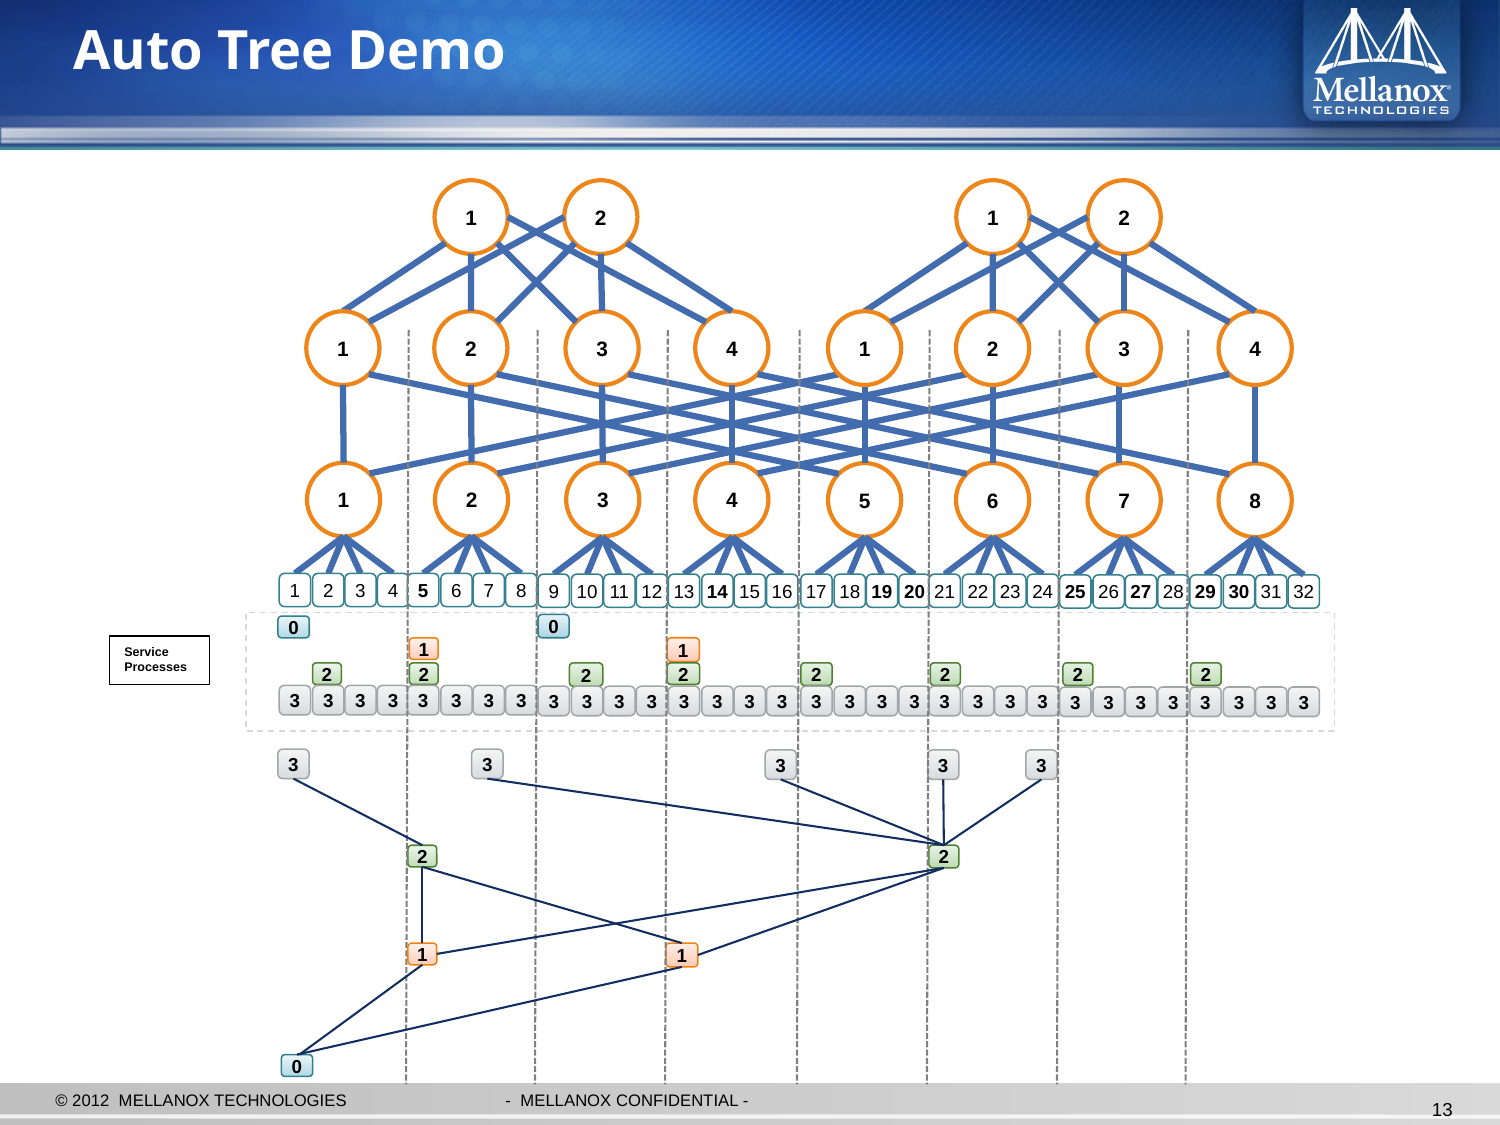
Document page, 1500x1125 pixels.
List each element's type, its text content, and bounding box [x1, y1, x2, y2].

text_box Service Processes [109, 636, 209, 685]
text_box 3 [566, 462, 640, 537]
text_box 10 [571, 574, 603, 608]
text_box 3 [766, 686, 798, 716]
text_box 3 [1288, 686, 1320, 717]
text_box 2 [928, 845, 959, 868]
text_box 3 [636, 686, 668, 716]
text_box 3 [1223, 686, 1255, 717]
text_box 3 [440, 685, 473, 715]
text_box 15 [733, 574, 766, 608]
text_box 29 [1189, 574, 1222, 609]
text_box 5 [828, 463, 902, 537]
text_box 23 [994, 574, 1027, 608]
text_box 17 [800, 574, 833, 608]
text_box 3 [668, 686, 700, 716]
text_box 28 [1157, 574, 1189, 609]
text_box 1 [828, 311, 902, 385]
text_box 27 [1125, 574, 1157, 609]
text_box 2 [667, 662, 700, 685]
text_box 8 [505, 573, 537, 607]
text_box 3 [765, 749, 797, 780]
text_box 25 [1059, 574, 1091, 609]
text_box 3 [312, 685, 344, 715]
text_box 7 [473, 573, 505, 607]
text_box 7 [1087, 463, 1161, 537]
text_box 20 [898, 574, 929, 608]
text_box 3 [279, 685, 311, 715]
text_box 2 [434, 462, 509, 536]
text_box 3 [733, 686, 766, 716]
text_box 6 [440, 573, 473, 607]
text_box 0 [277, 616, 310, 638]
text_box 2 [569, 662, 603, 687]
text_box 3 [994, 686, 1027, 716]
text_box 3 [277, 749, 310, 779]
text_box 22 [962, 574, 994, 608]
text_box 3 [1087, 311, 1161, 385]
text_box 3 [1125, 686, 1157, 717]
text_box 9 [538, 574, 570, 608]
text_box 3 [1025, 749, 1058, 780]
text_box 3 [1092, 686, 1125, 717]
text_box 2 [955, 311, 1030, 385]
text_box 2 [800, 662, 833, 686]
text_box 3 [1157, 686, 1190, 717]
text_box 1 [667, 637, 700, 662]
text_box 1 [956, 180, 1030, 254]
text_box 3 [471, 749, 504, 779]
text_box 0 [537, 614, 570, 638]
text_box 3 [473, 685, 505, 715]
picture [0, 0, 1500, 150]
text_box 21 [928, 574, 961, 608]
text_box 2 [1062, 662, 1093, 686]
text_box 3 [1059, 686, 1091, 717]
text_box 16 [766, 574, 798, 608]
text_box 3 [505, 685, 537, 715]
text_box 18 [834, 574, 866, 608]
text_box 14 [701, 574, 734, 608]
text_box 3 [834, 686, 866, 716]
text_box 31 [1255, 574, 1287, 609]
text_box 1 [306, 462, 381, 536]
text_box 24 [1027, 574, 1059, 608]
text_box 19 [866, 574, 898, 608]
text_box 2 [930, 662, 961, 686]
text_box 3 [344, 685, 377, 715]
text_box 11 [603, 574, 636, 608]
text_box 3 [1189, 686, 1222, 717]
text_box 0 [281, 1054, 313, 1077]
text_box 4 [377, 573, 407, 607]
text_box 3 [407, 685, 439, 715]
text_box 8 [1218, 463, 1292, 537]
text_box 1 [407, 943, 437, 965]
text_box 2 [312, 662, 342, 685]
text_box 1 [665, 943, 698, 967]
text_box 3 [701, 686, 734, 716]
text_box 3 [928, 686, 961, 716]
text_box 2 [434, 311, 508, 385]
text_box 3 [898, 686, 928, 716]
text_box 2 [409, 662, 439, 685]
text_box 4 [695, 311, 769, 385]
text_box 3 [377, 685, 407, 715]
text_box 32 [1288, 574, 1320, 609]
text_box 3 [344, 573, 377, 607]
text_box 3 [962, 686, 994, 716]
text_box 2 [312, 573, 344, 607]
text_box 1 [409, 637, 439, 660]
text_box 3 [866, 686, 898, 716]
text_box 3 [927, 749, 959, 780]
text_box 4 [695, 462, 769, 537]
text_box 3 [571, 686, 603, 716]
text_box 2 [407, 845, 437, 867]
text_box 3 [603, 686, 636, 716]
text_box 2 [1190, 662, 1222, 686]
text_box 1 [279, 573, 311, 607]
text_box 3 [565, 311, 639, 385]
text_box 4 [1218, 311, 1292, 385]
text_box 3 [800, 686, 833, 716]
text_box 3 [538, 686, 570, 716]
text_box 6 [955, 463, 1030, 537]
text_box 1 [434, 180, 508, 254]
text_box 2 [1087, 180, 1161, 254]
text_box 3 [1027, 686, 1059, 716]
text_box 5 [407, 573, 439, 607]
text_box 13 [668, 574, 700, 608]
text_box 2 [564, 180, 638, 254]
text_box 3 [1255, 686, 1287, 717]
text_box 1 [306, 311, 380, 385]
text_box 26 [1092, 574, 1125, 609]
text_box 30 [1223, 574, 1255, 609]
text_box 12 [636, 574, 668, 608]
title Auto Tree Demo [58, 0, 1268, 129]
